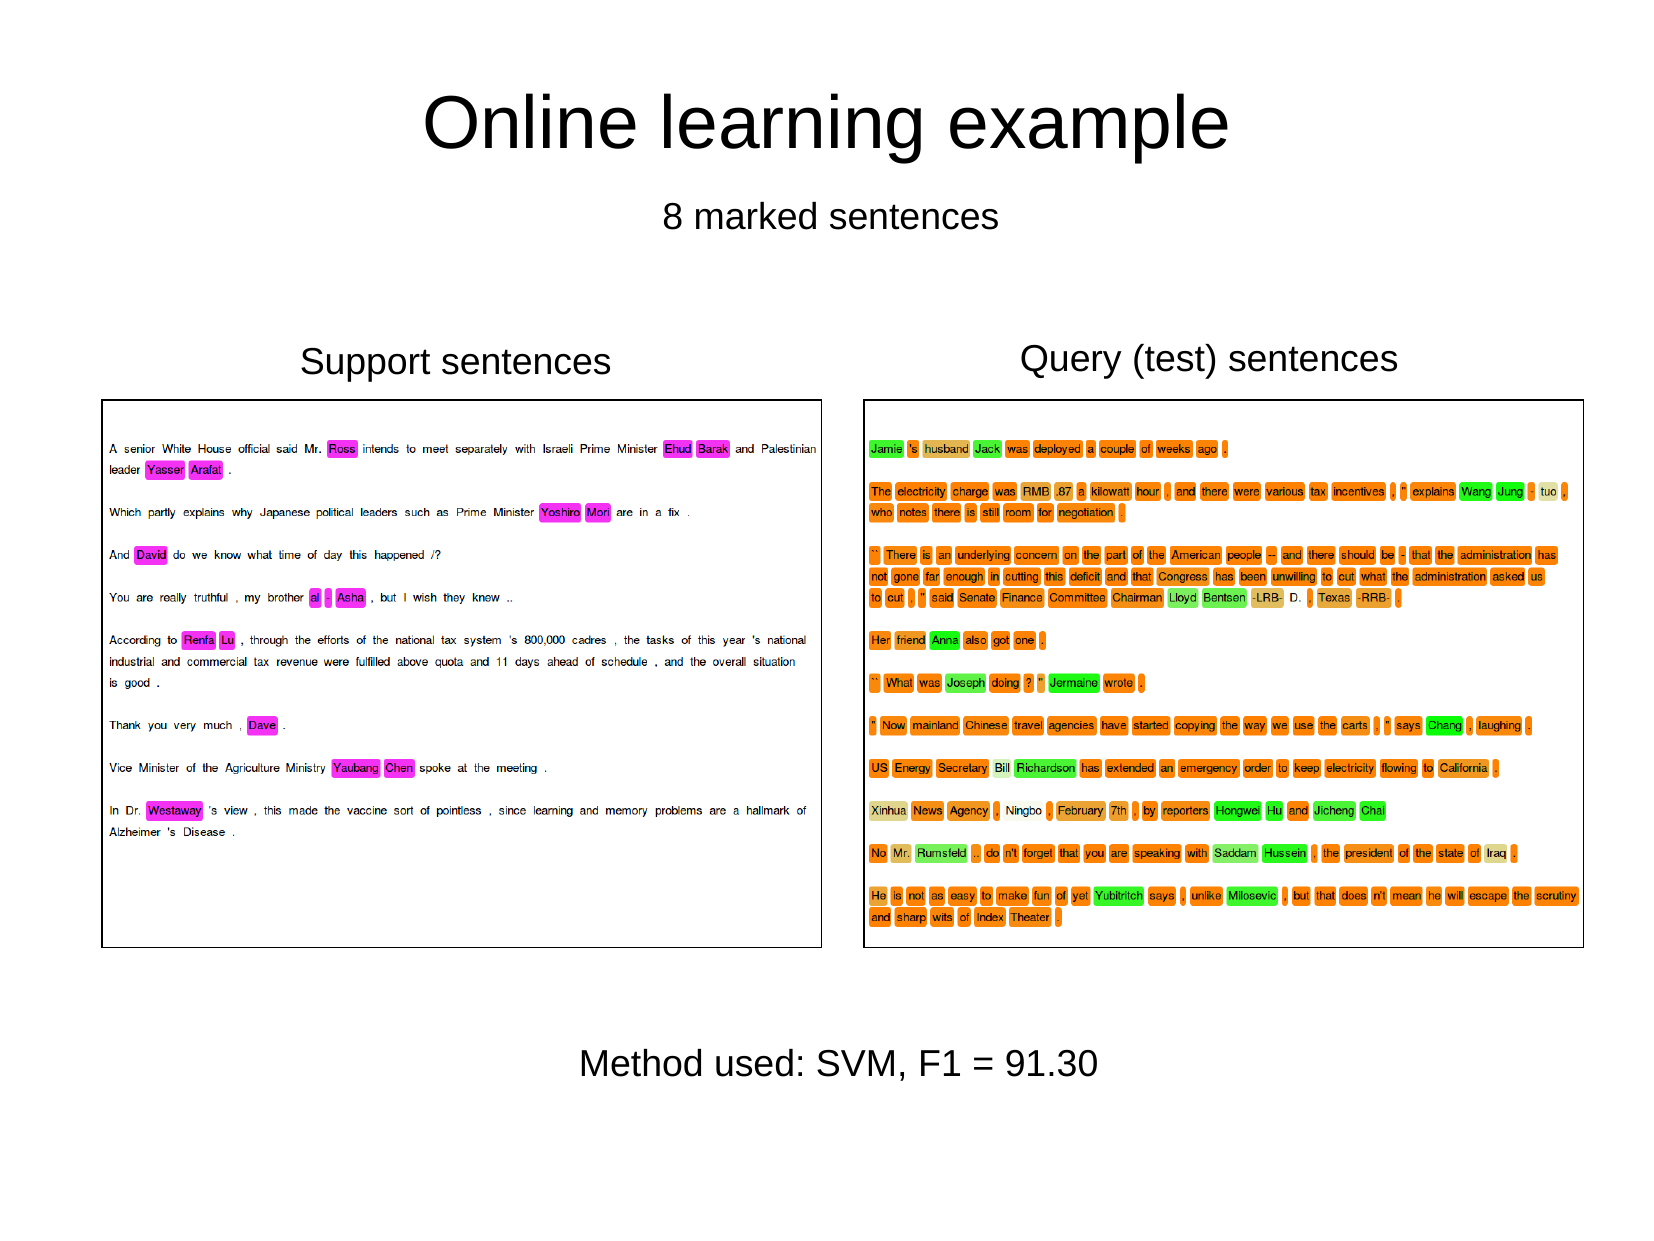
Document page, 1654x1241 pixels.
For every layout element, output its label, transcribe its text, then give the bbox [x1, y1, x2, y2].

text_box Query (test) sentences [1005, 330, 1471, 391]
text_box Method used: SVM, F1 = 91.30 [564, 1035, 1126, 1134]
picture [863, 399, 1584, 948]
text_box 8 marked sentences [647, 187, 1021, 245]
text_box Support sentences [285, 333, 631, 391]
picture [101, 399, 822, 948]
title Online learning example [82, 49, 1571, 196]
